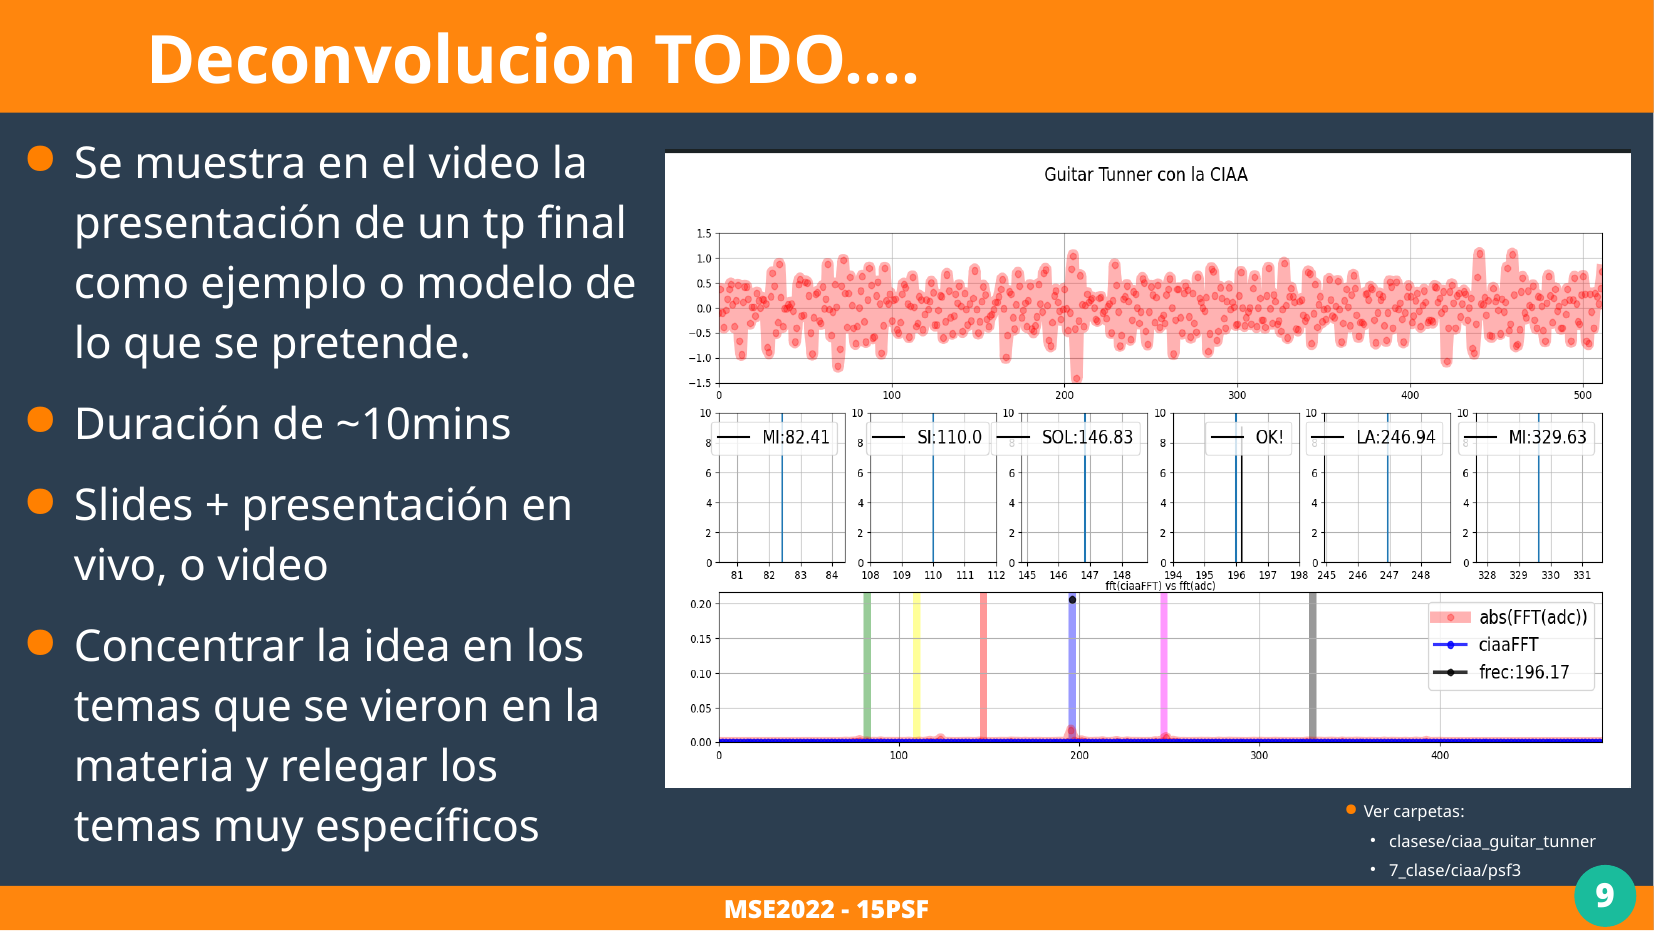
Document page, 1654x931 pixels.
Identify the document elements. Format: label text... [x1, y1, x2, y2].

list Se muestra en el video la presentación de un tp final como ejemplo o modelo de lo que se pretende. Duración de ~10mins Slides + presentación en vivo, o video Concentrar la idea en los temas que se vieron en la materia y relegar los temas muy específicos [5, 131, 638, 863]
picture [665, 149, 1631, 788]
list Ver carpetas: clasese/ciaa_guitar_tunner 7_clase/ciaa/psf3 [1338, 799, 1601, 904]
title Deconvolucion TODO…. [146, 11, 1534, 120]
